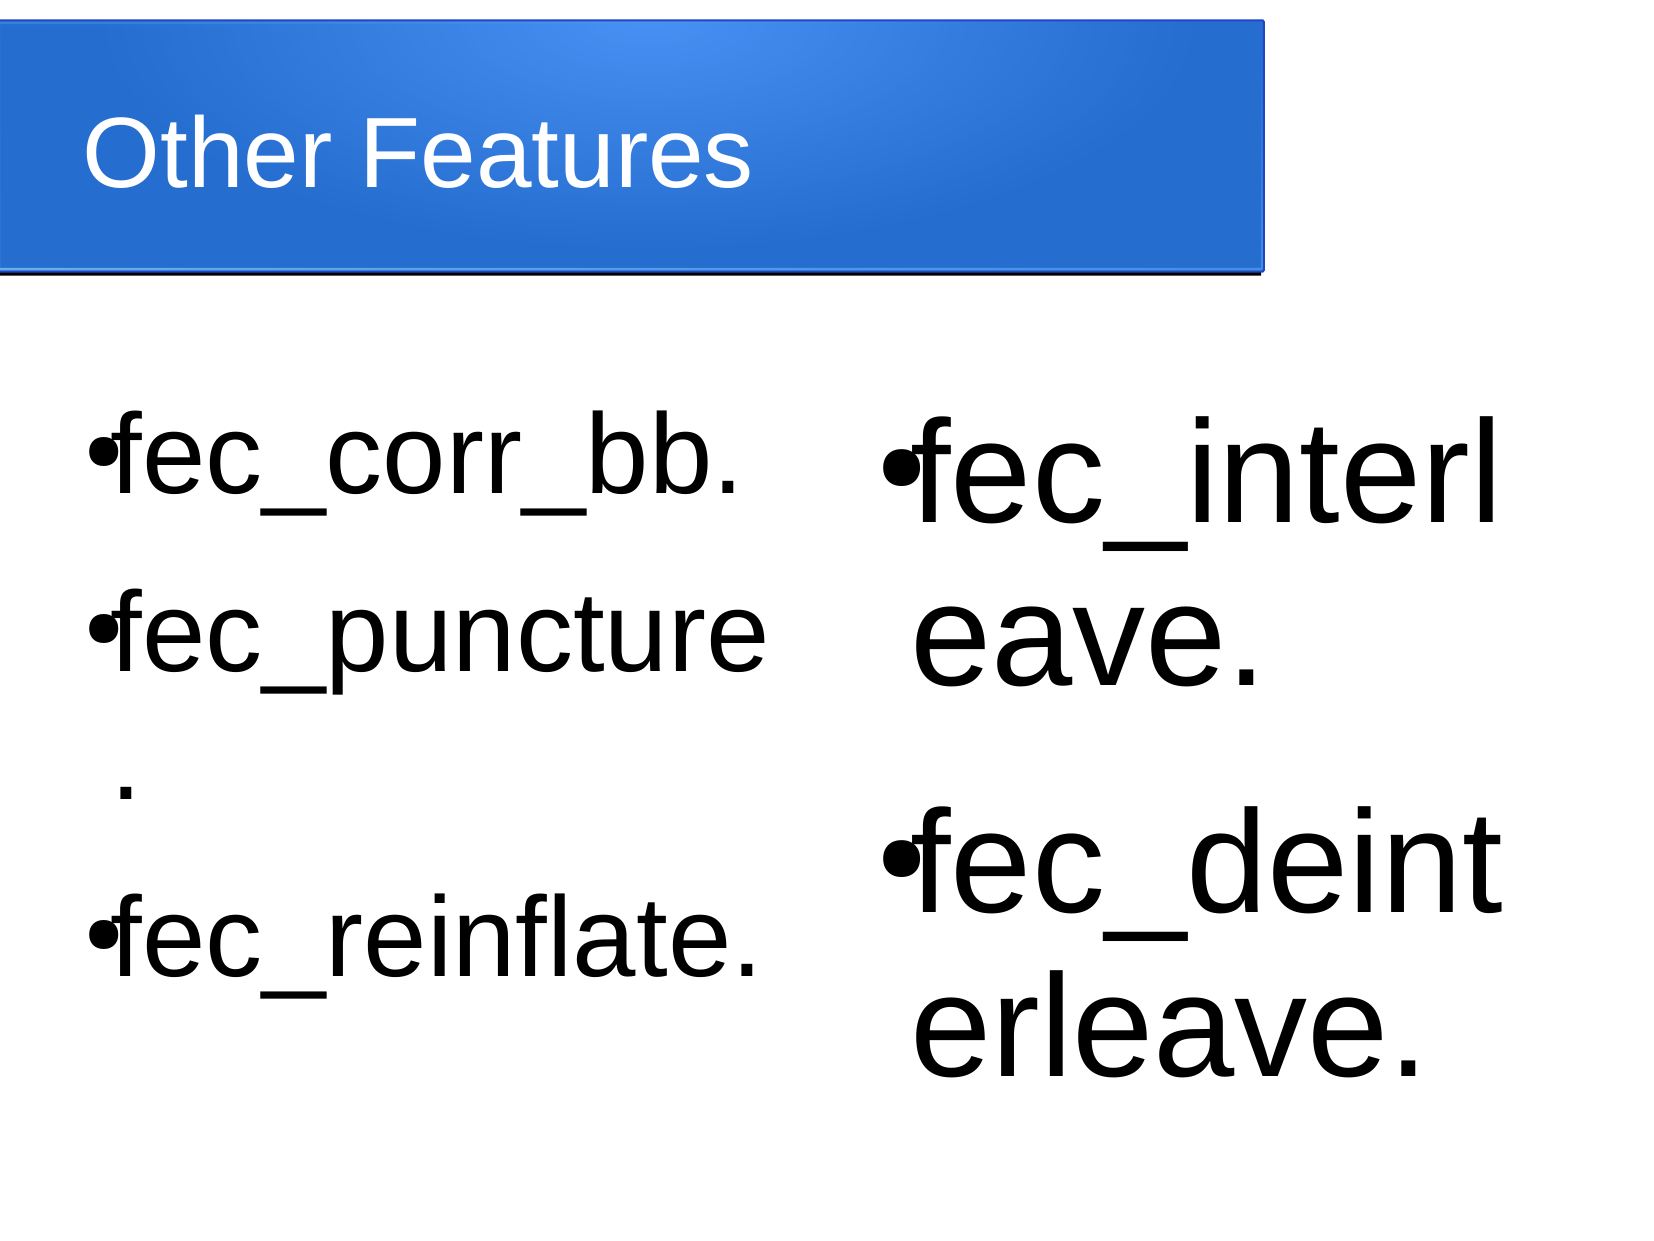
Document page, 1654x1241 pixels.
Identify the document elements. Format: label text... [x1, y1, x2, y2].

list fec_interleave. fec_deinterleave. [864, 390, 1576, 1110]
list fec_corr_bb. fec_puncture. fec_reinflate. [75, 390, 786, 1111]
title Other Features [82, 49, 1250, 257]
